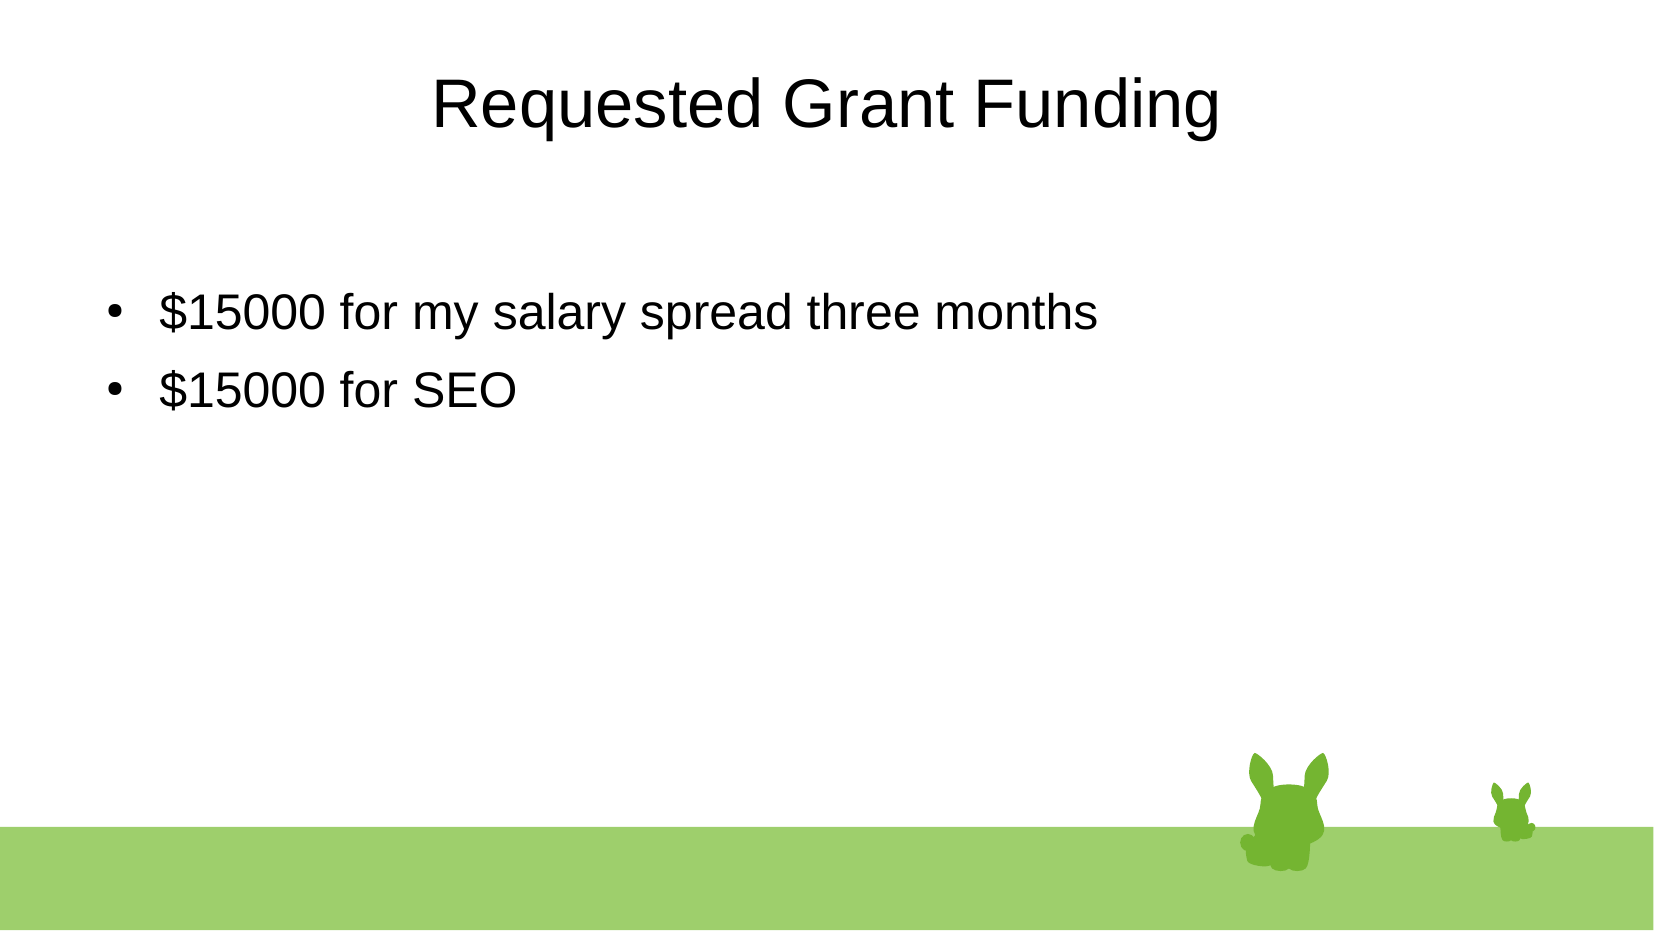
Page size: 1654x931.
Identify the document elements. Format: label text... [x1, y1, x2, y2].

title Requested Grant Funding [88, 29, 1565, 178]
list $15000 for my salary spread three months $15000 for SEO [88, 206, 1565, 739]
